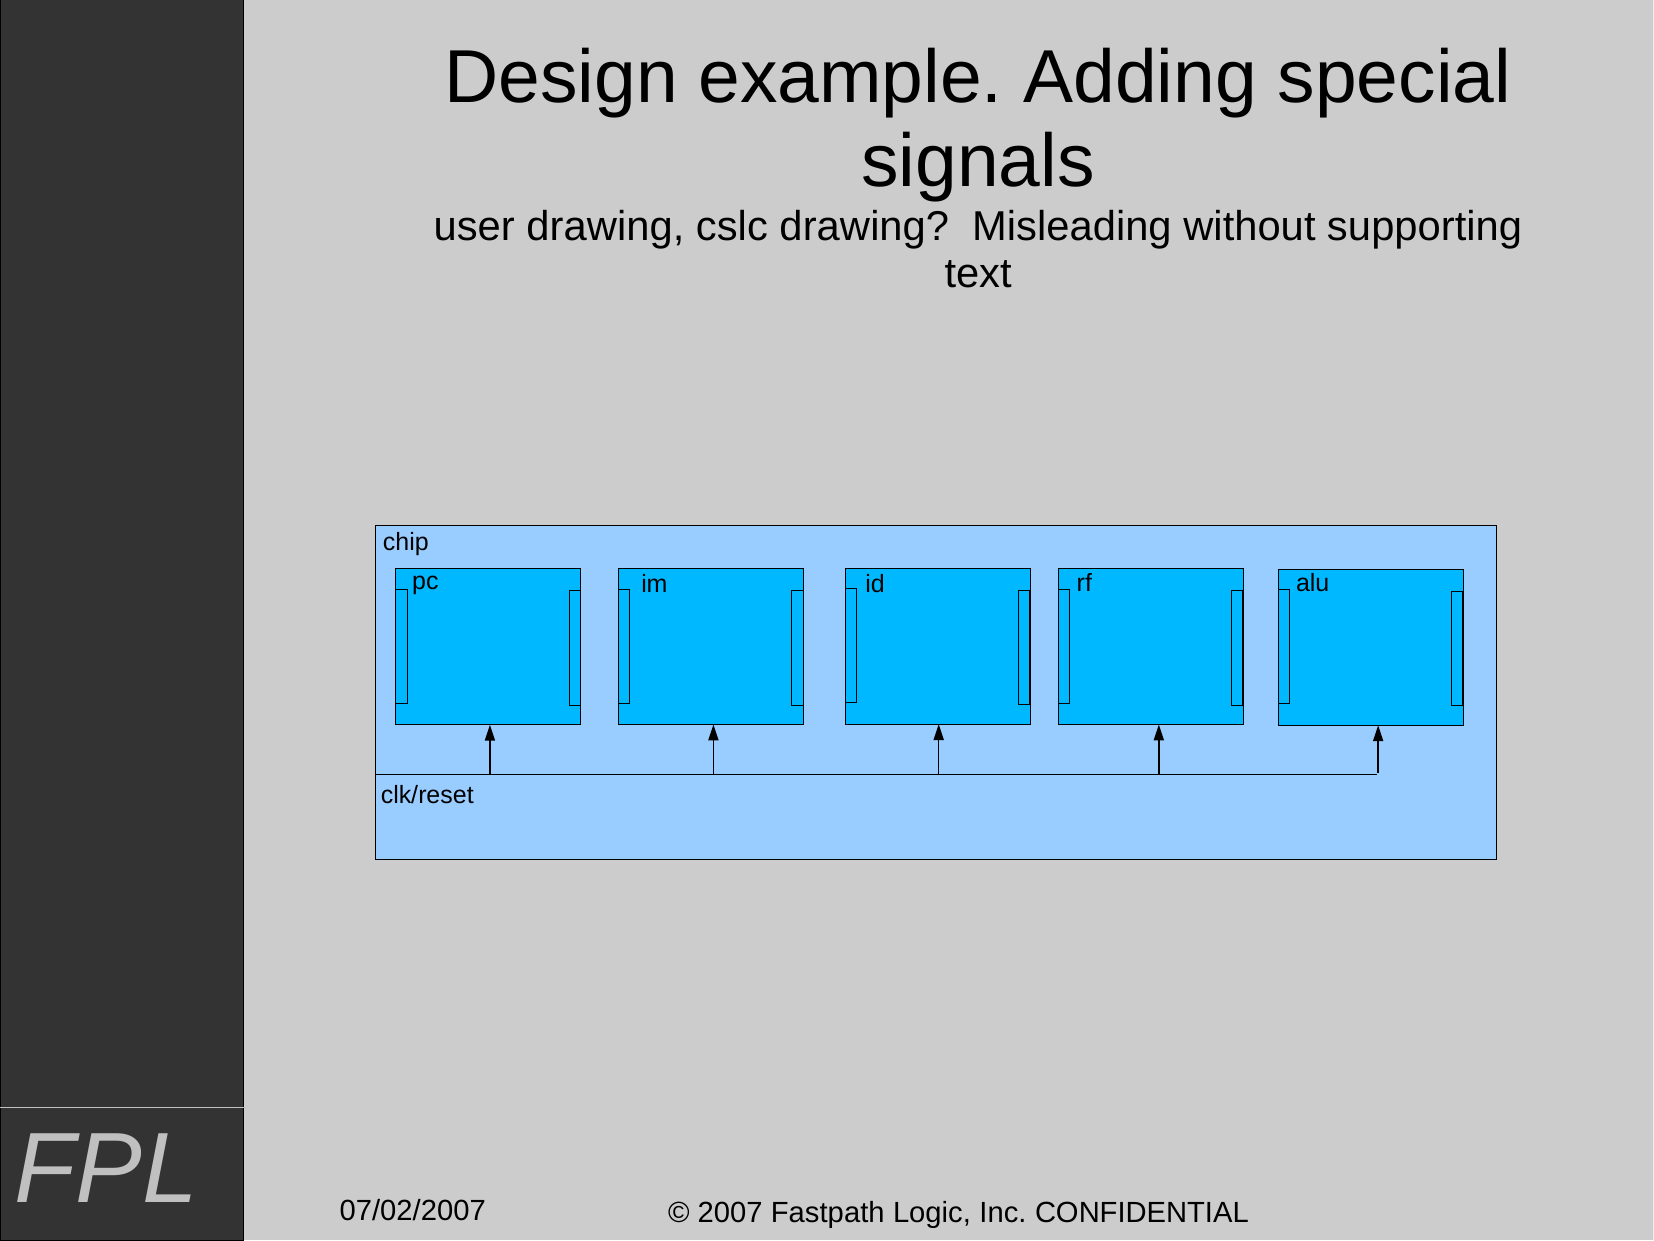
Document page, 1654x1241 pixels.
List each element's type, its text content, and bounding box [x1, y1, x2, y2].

text_box pc [397, 559, 460, 612]
text_box alu [1281, 560, 1364, 613]
text_box clk/reset [366, 773, 511, 826]
title Design example. Adding special signals user drawing, cslc drawing? Misleading without supporting text [427, 0, 1530, 339]
text_box [375, 525, 1497, 860]
text_box id [850, 562, 933, 615]
text_box im [626, 562, 689, 615]
text_box chip [368, 520, 457, 573]
text_box rf [1061, 561, 1145, 614]
